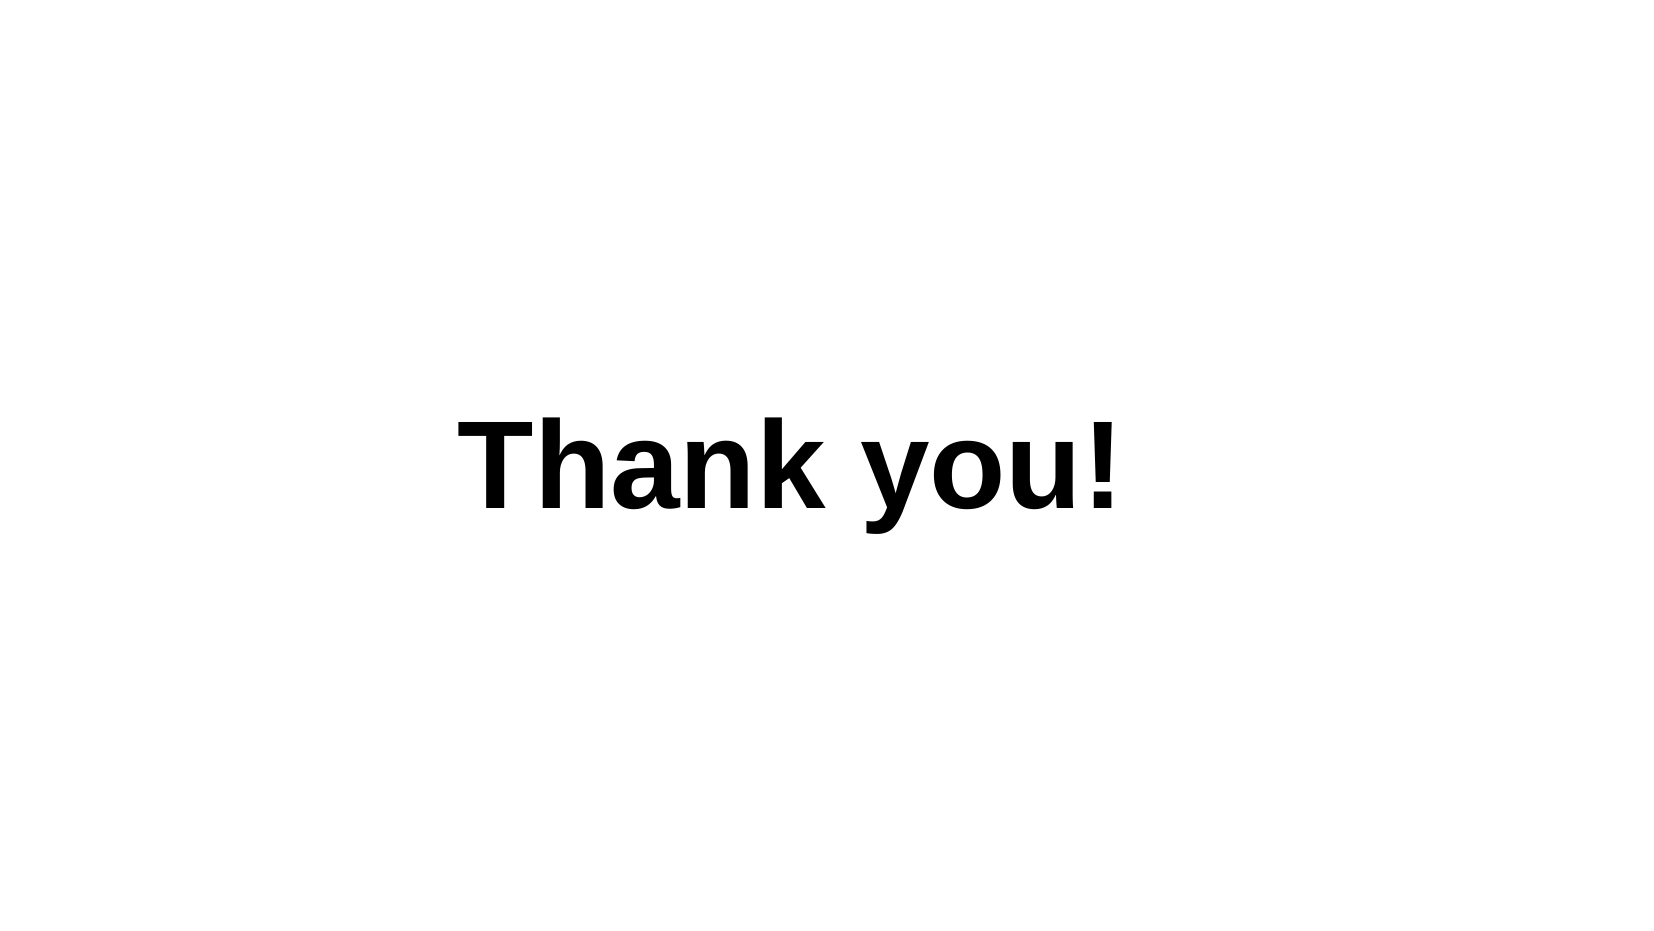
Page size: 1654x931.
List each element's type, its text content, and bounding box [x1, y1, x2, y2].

text_box Thank you! [443, 387, 1211, 543]
